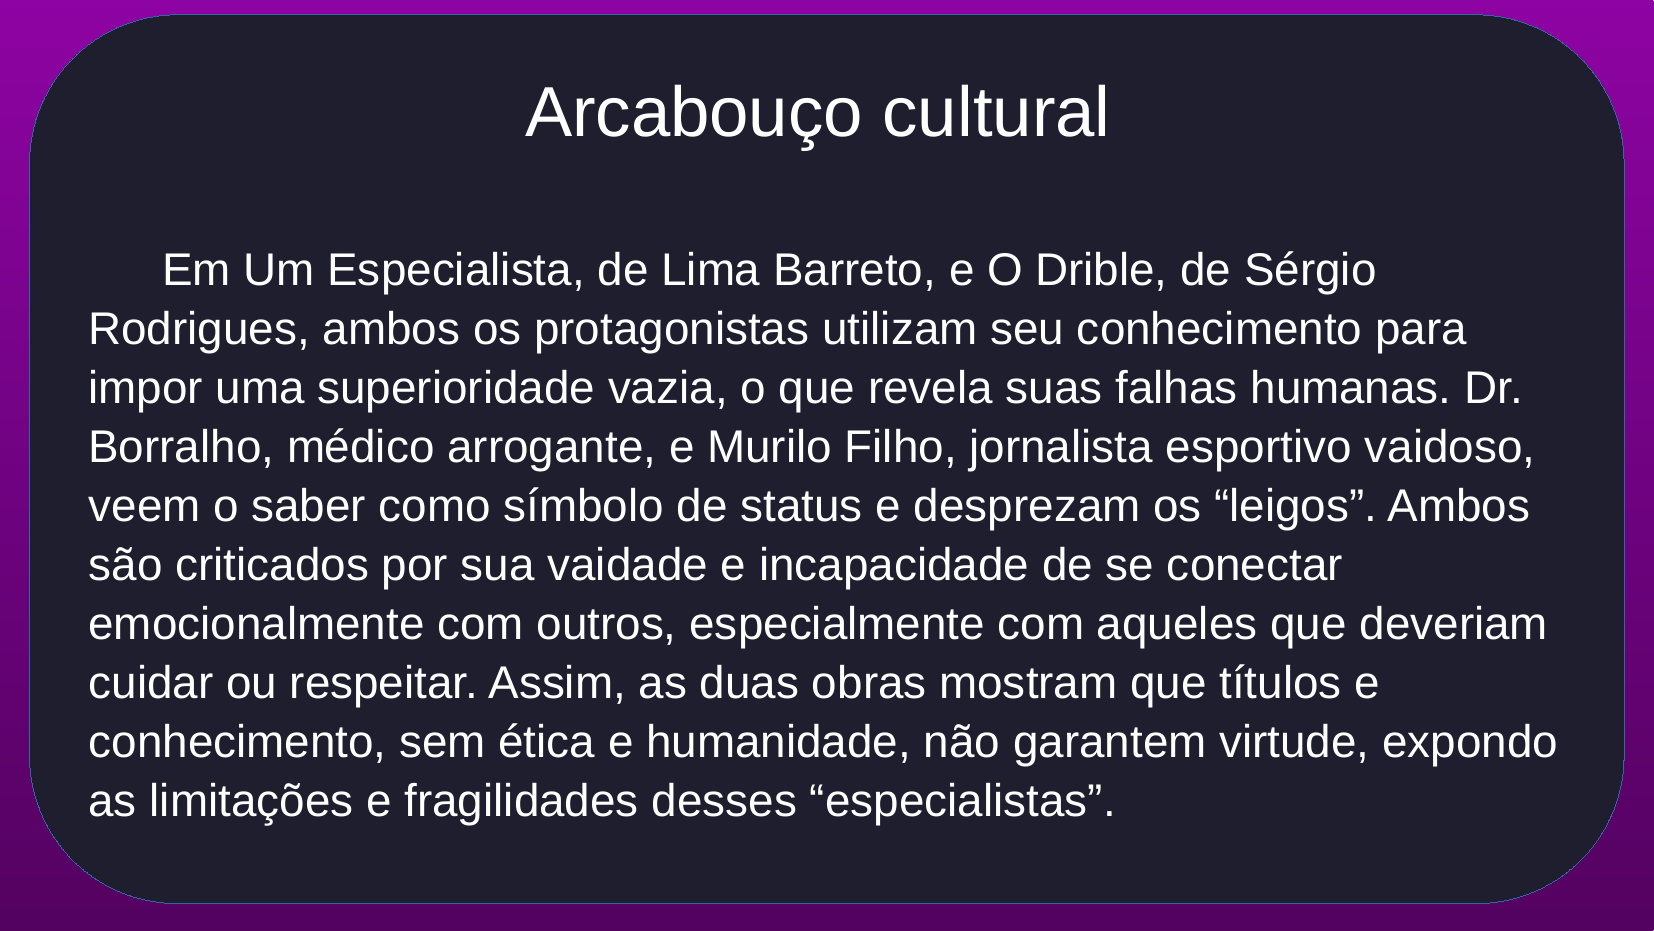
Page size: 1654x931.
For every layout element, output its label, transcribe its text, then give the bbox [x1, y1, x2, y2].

text_box Em Um Especialista, de Lima Barreto, e O Drible, de Sérgio Rodrigues, ambos os protagonistas utilizam seu conhecimento para impor uma superioridade vazia, o que revela suas falhas humanas. Dr. Borralho, médico arrogante, e Murilo Filho, jornalista esportivo vaidoso, veem o saber como símbolo de status e desprezam os “leigos”. Ambos são criticados por sua vaidade e incapacidade de se conectar emocionalmente com outros, especialmente com aqueles que deveriam cuidar ou respeitar. Assim, as duas obras mostram que títulos e conhecimento, sem ética e humanidade, não garantem virtude, expondo as limitações e fragilidades desses “especialistas”. [88, 236, 1577, 826]
text_box [29, 43, 1625, 904]
title Arcabouço cultural [74, 23, 1563, 201]
text_box [129, 14, 1525, 23]
